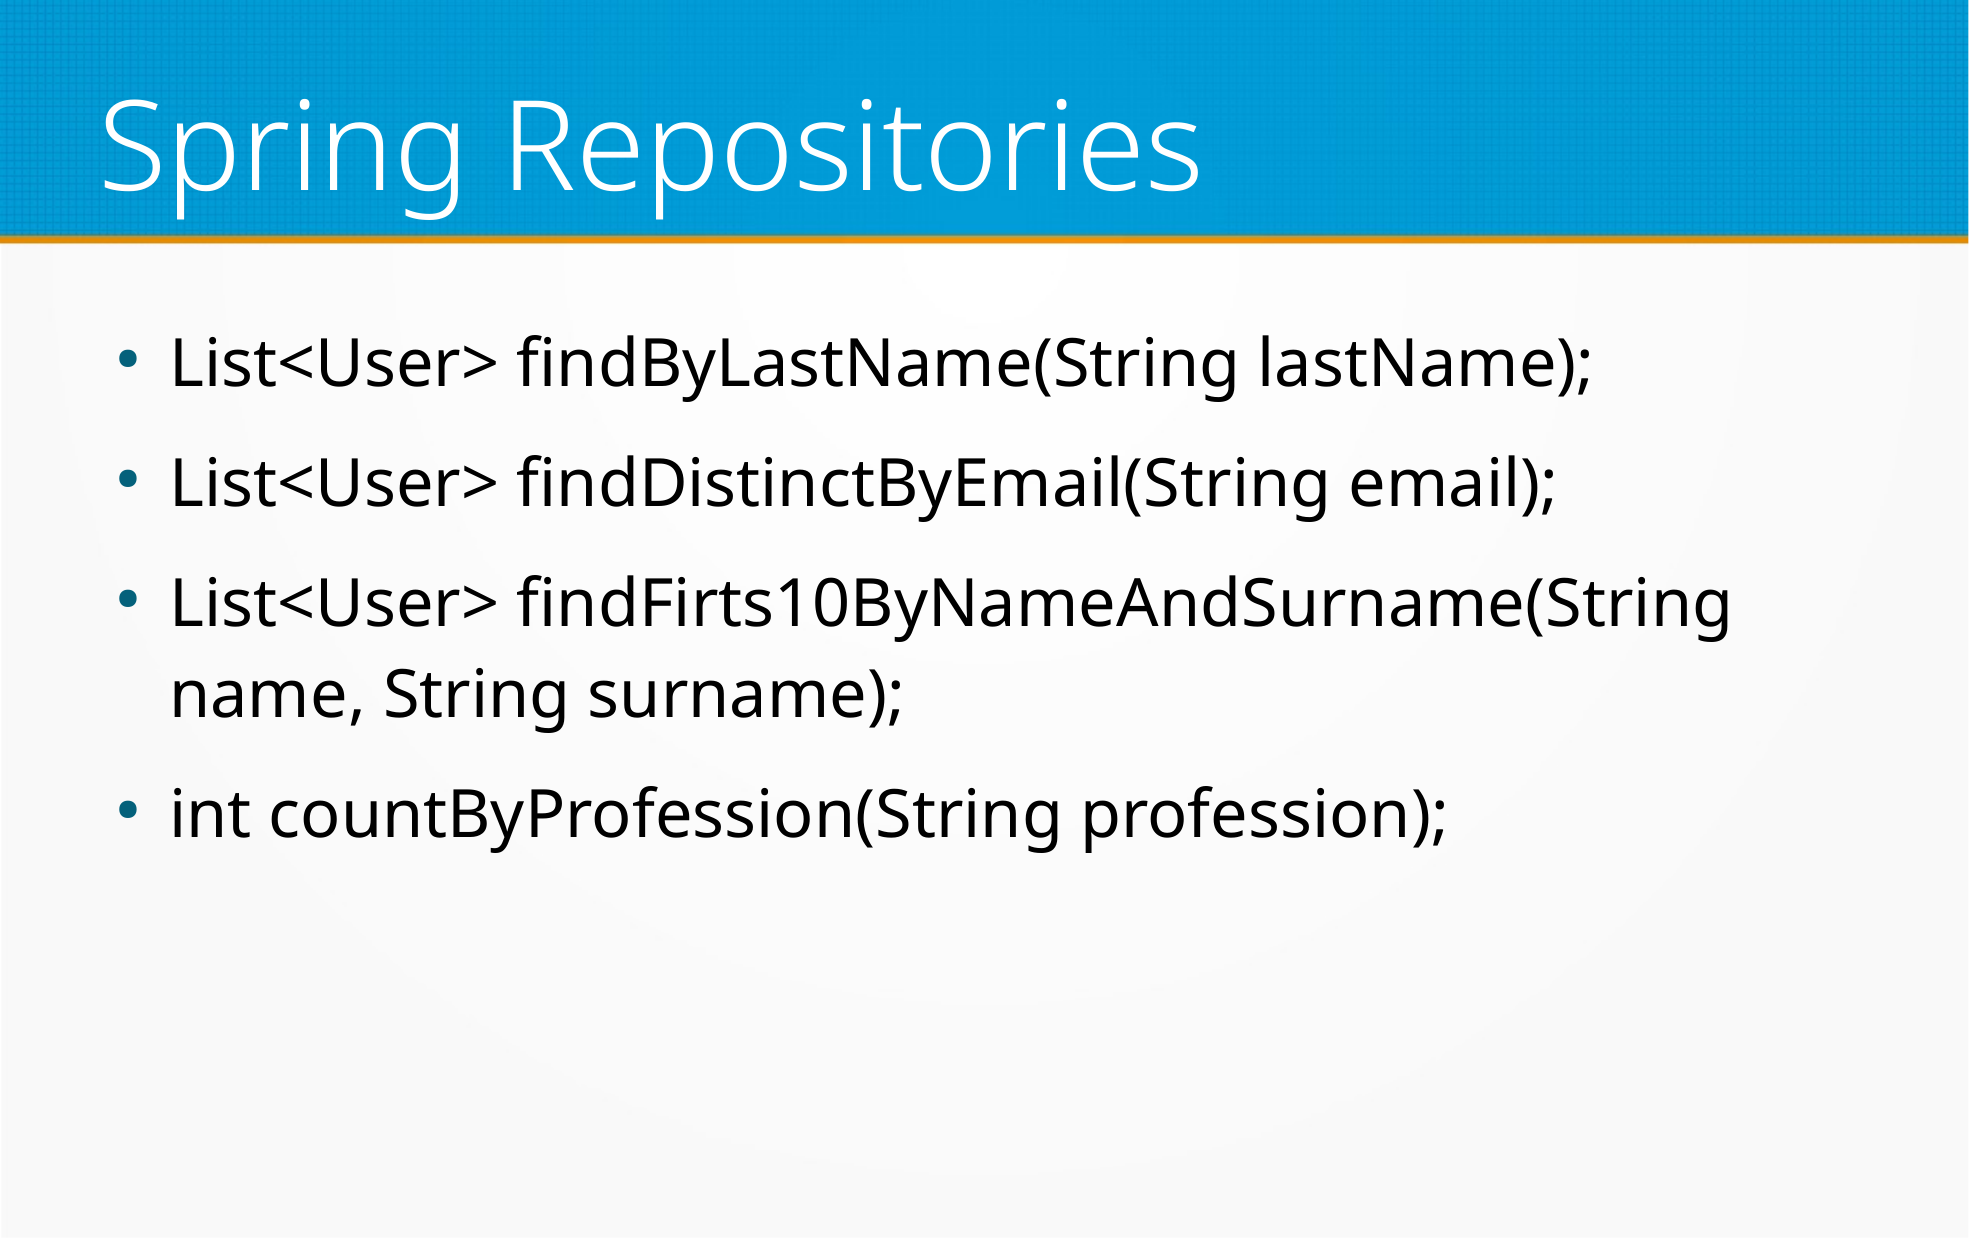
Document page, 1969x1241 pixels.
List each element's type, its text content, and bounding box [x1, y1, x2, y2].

picture [0, 233, 1969, 1241]
title Spring Repositories [98, 19, 1870, 227]
list List<User> findByLastName(String lastName); List<User> findDistinctByEmail(String email); List<User> findFirts10ByNameAndSurname(String name, String surname); int countByProfession(String profession); [98, 315, 1861, 1081]
